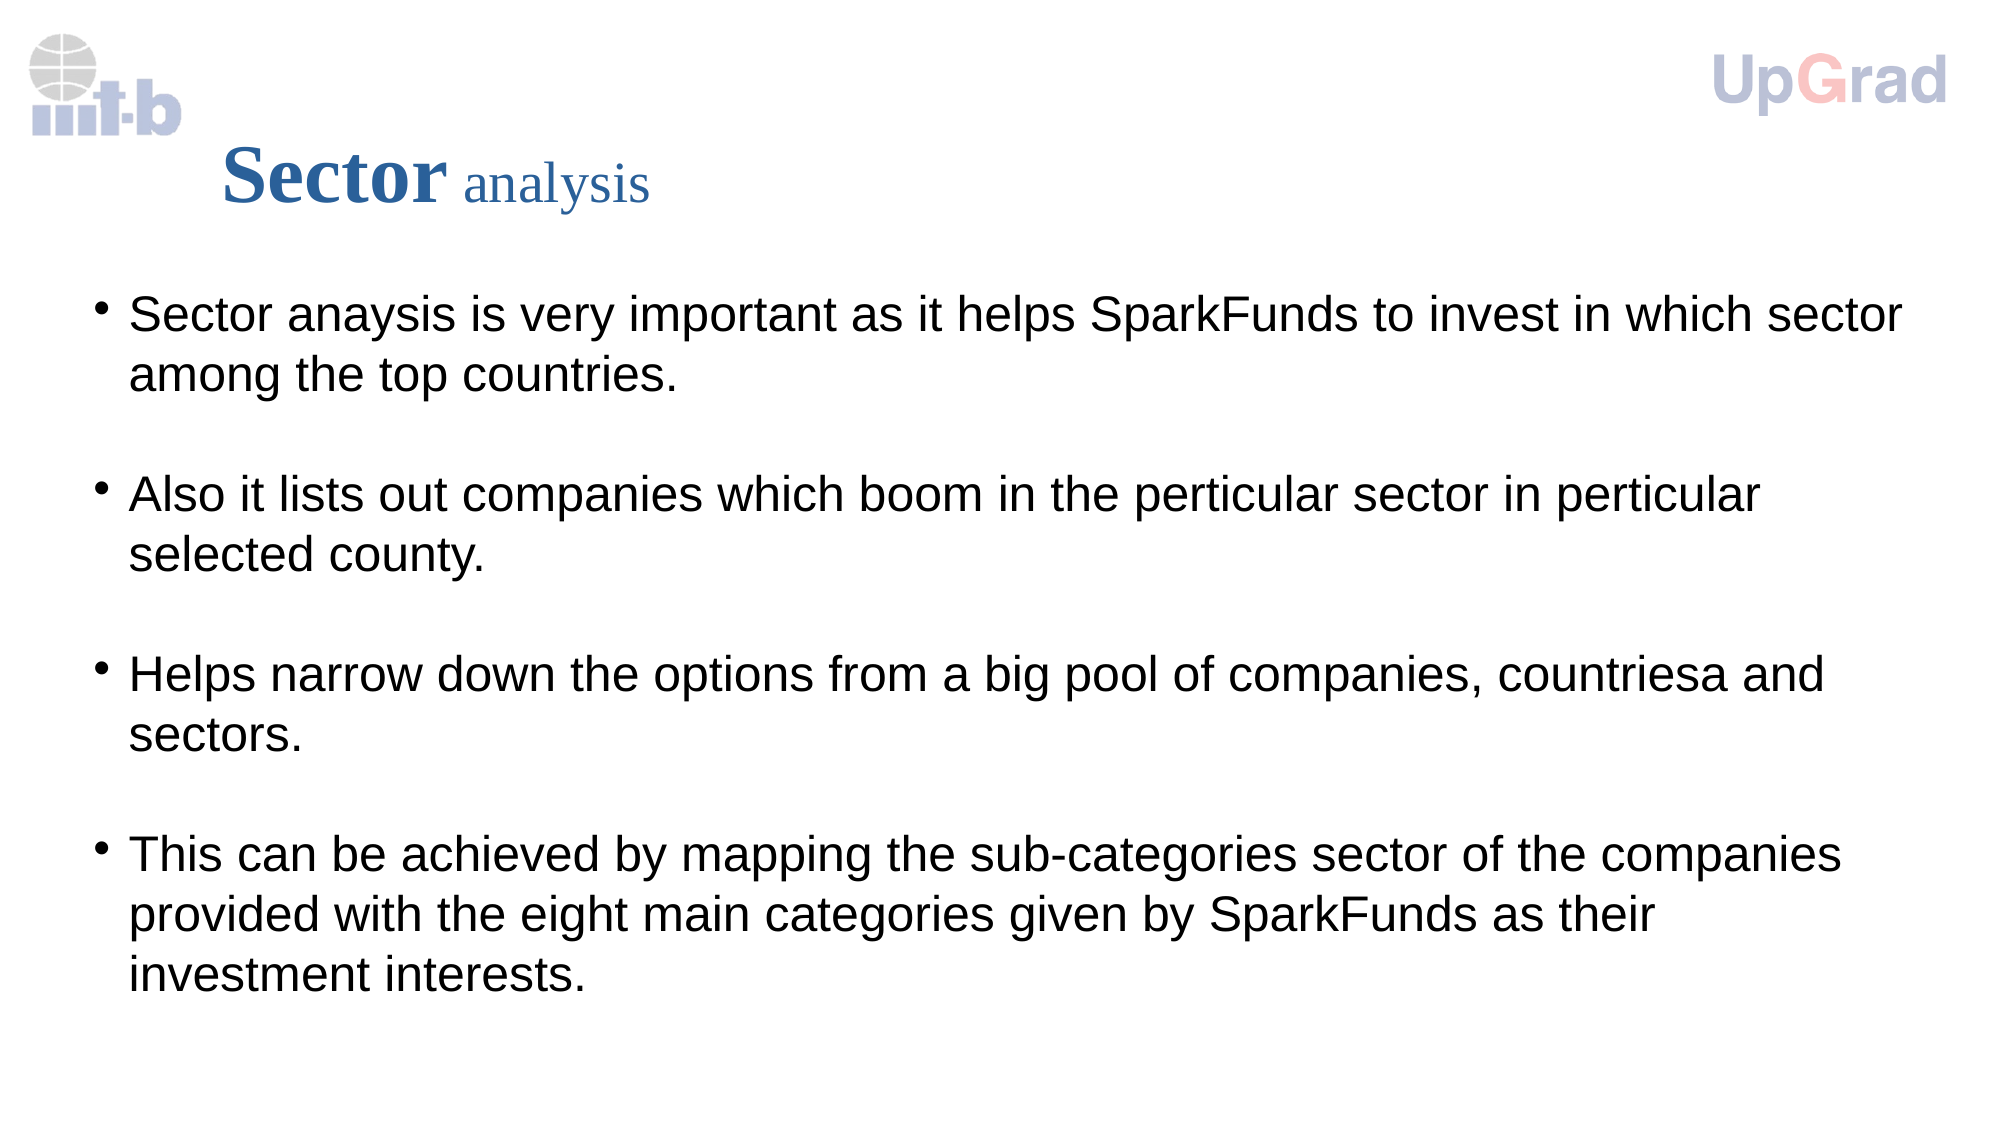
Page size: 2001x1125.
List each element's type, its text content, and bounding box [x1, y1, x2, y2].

text_box Sector anaysis is very important as it helps SparkFunds to invest in which sector among the top countries. Also it lists out companies which boom in the perticular sector in perticular selected county. Helps narrow down the options from a big pool of companies, countriesa and sectors. This can be achieved by mapping the sub-categories sector of the companies provided with the eight main categories given by SparkFunds as their investment interests. [93, 236, 1907, 998]
text_box Sector analysis [186, 122, 1715, 228]
